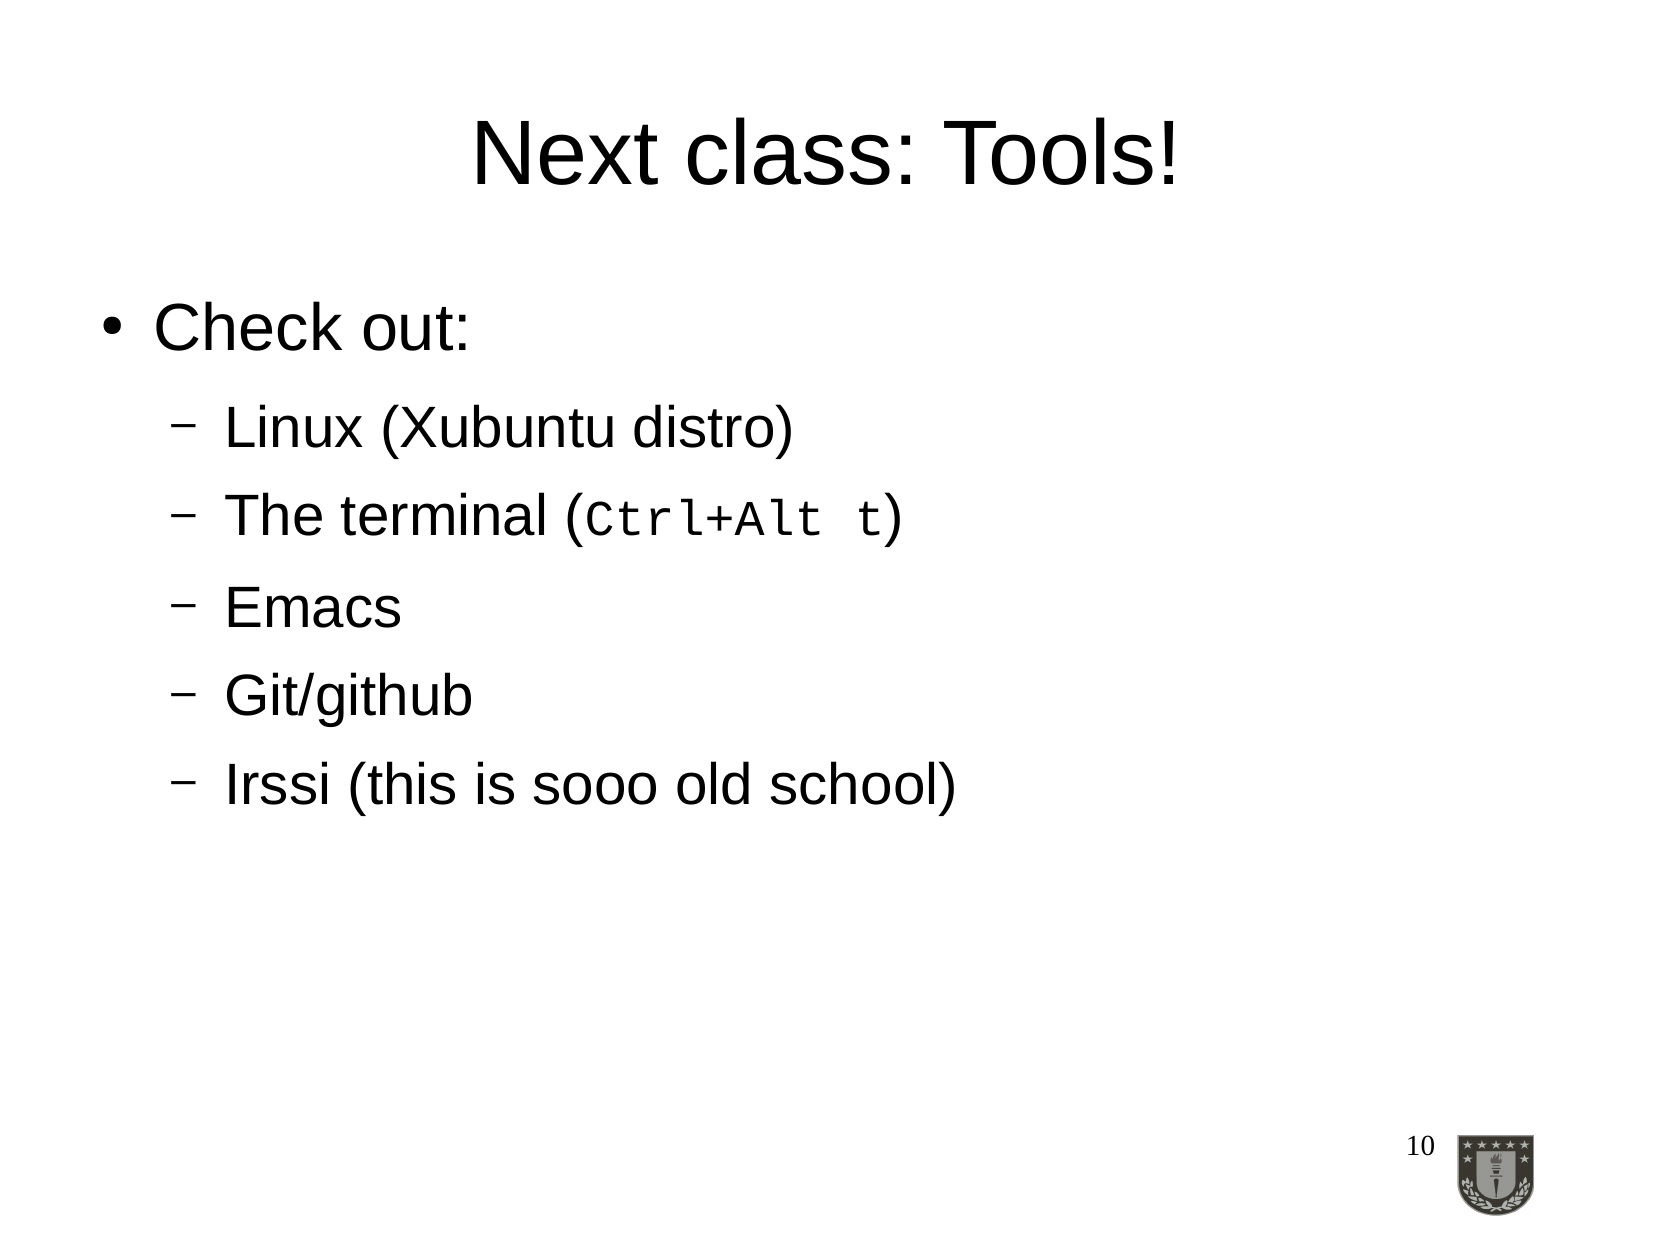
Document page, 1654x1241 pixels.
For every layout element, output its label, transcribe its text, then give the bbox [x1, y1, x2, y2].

picture [1457, 1135, 1534, 1216]
title Next class: Tools! [82, 49, 1571, 257]
list Check out: Linux (Xubuntu distro) The terminal (Ctrl+Alt t) Emacs Git/github Irssi (this is sooo old school) [82, 290, 1538, 1010]
